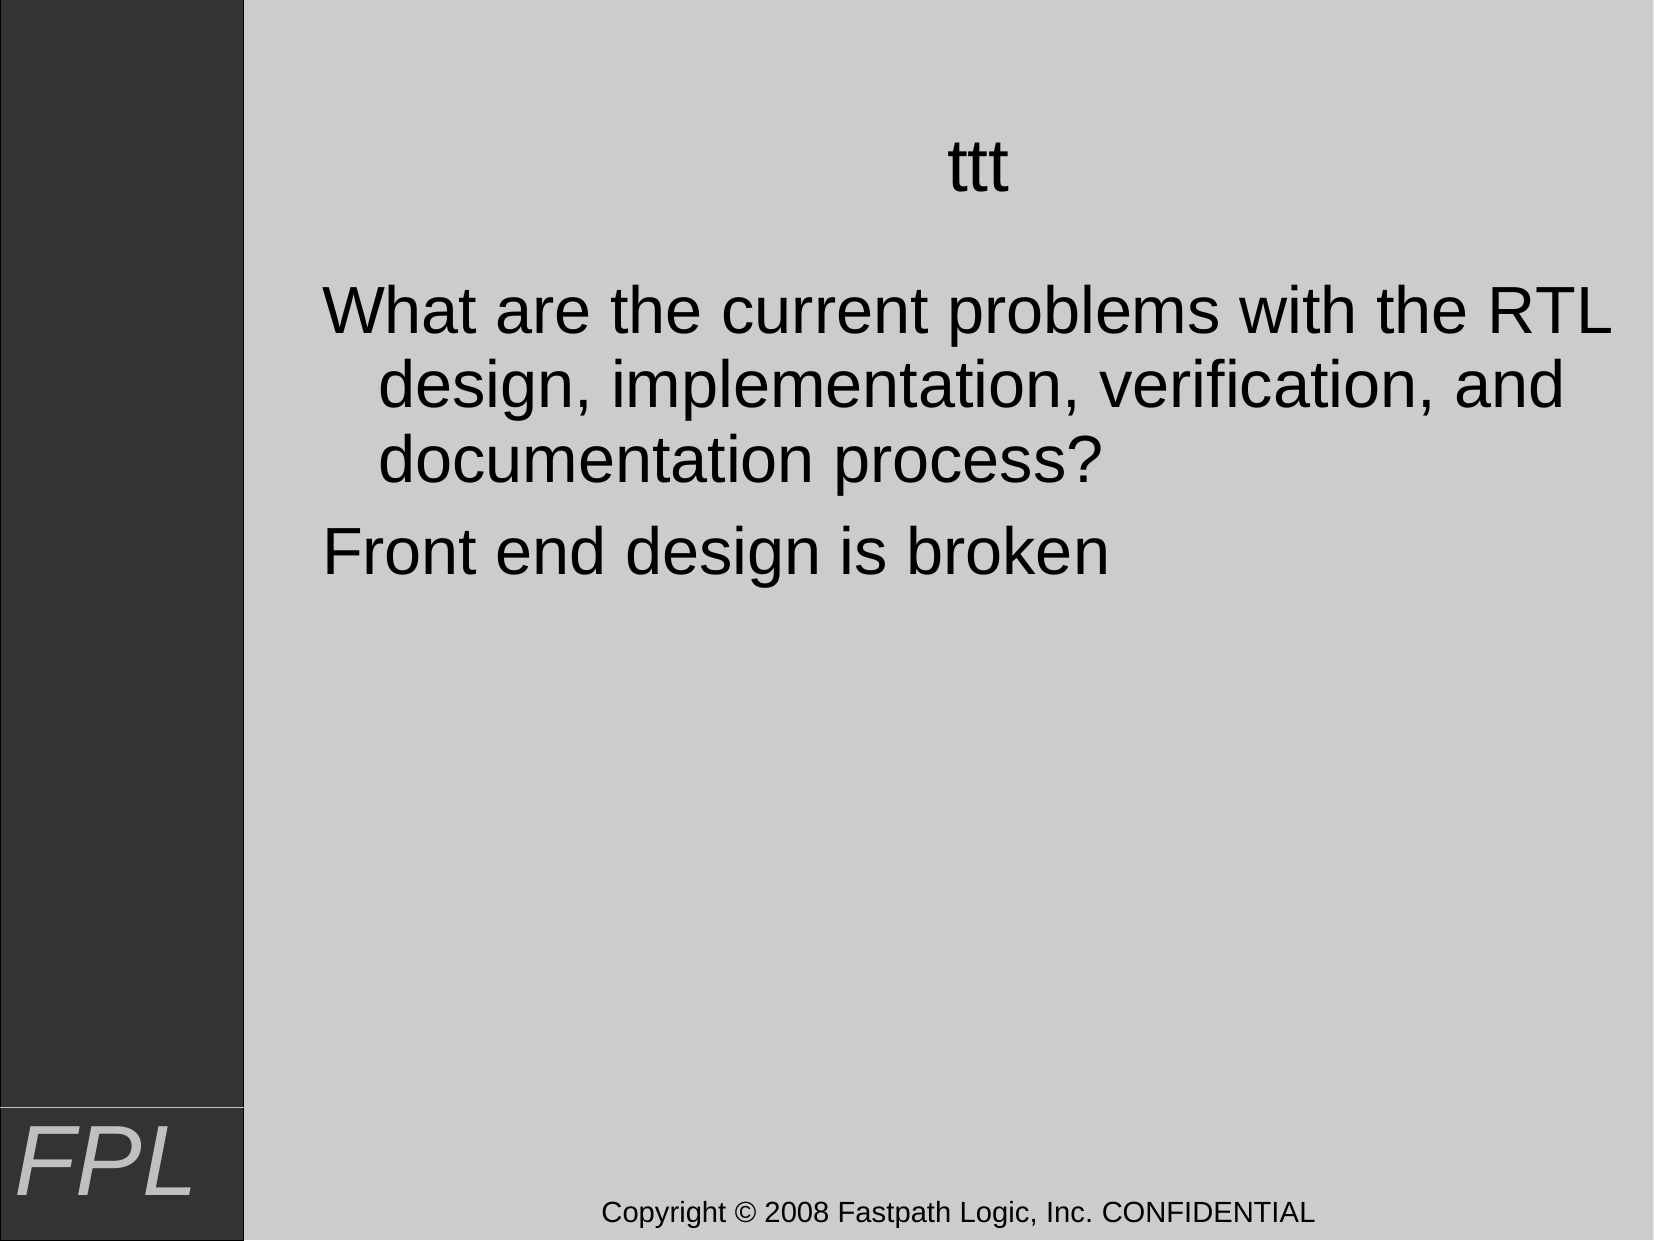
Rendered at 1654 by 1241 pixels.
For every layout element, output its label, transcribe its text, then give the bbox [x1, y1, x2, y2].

list What are the current problems with the RTL design, implementation, verification, and documentation process? Front end design is broken [322, 272, 1635, 1179]
title ttt [427, 57, 1530, 272]
